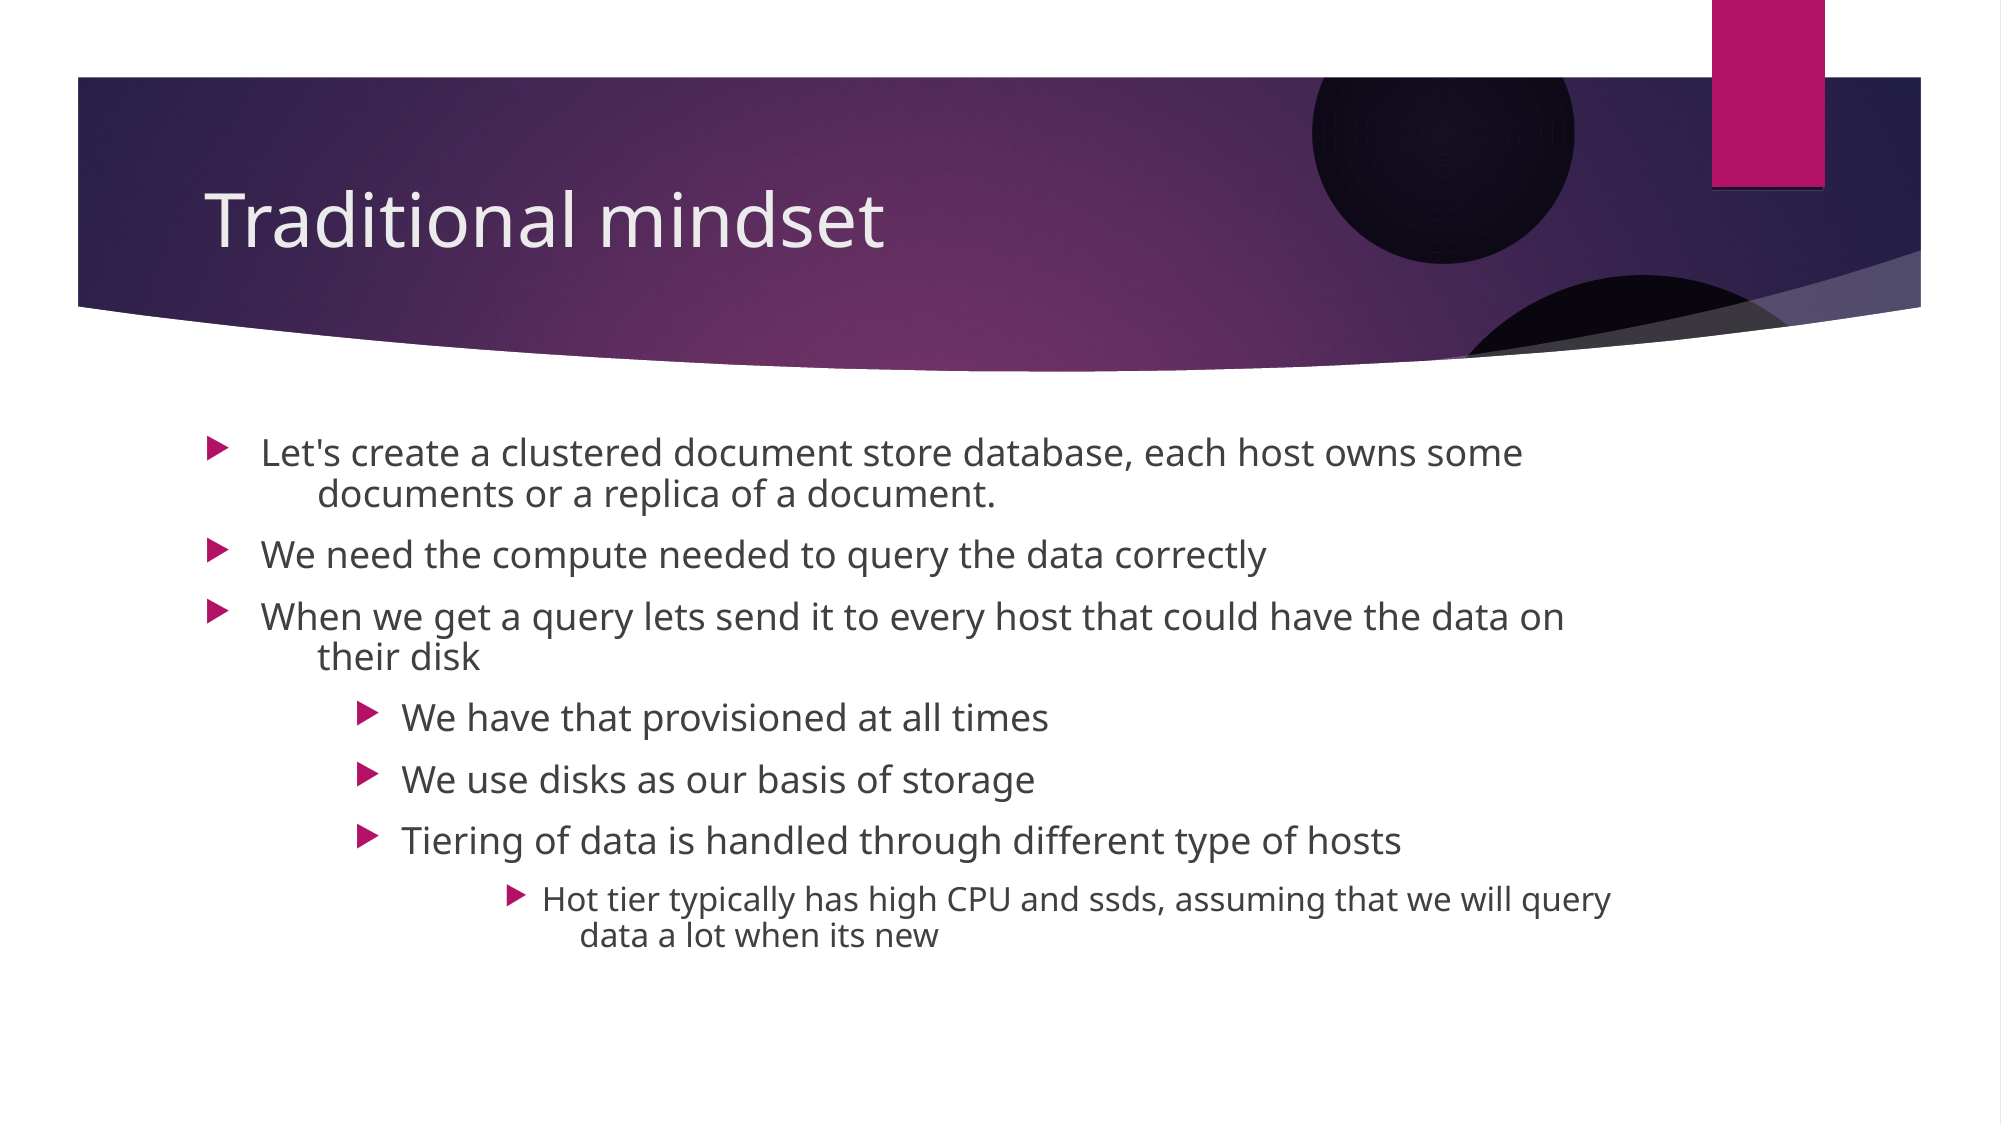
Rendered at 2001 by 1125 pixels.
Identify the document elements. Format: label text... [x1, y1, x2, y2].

list Let's create a clustered document store database, each host owns some documents or a replica of a document. We need the compute needed to query the data correctly When we get a query lets send it to every host that could have the data on their disk We have that provisioned at all times We use disks as our basis of storage Tiering of data is handled through different type of hosts Hot tier typically has high CPU and ssds, assuming that we will query data a lot when its new [189, 427, 1638, 988]
title Traditional mindset [189, 159, 1627, 276]
